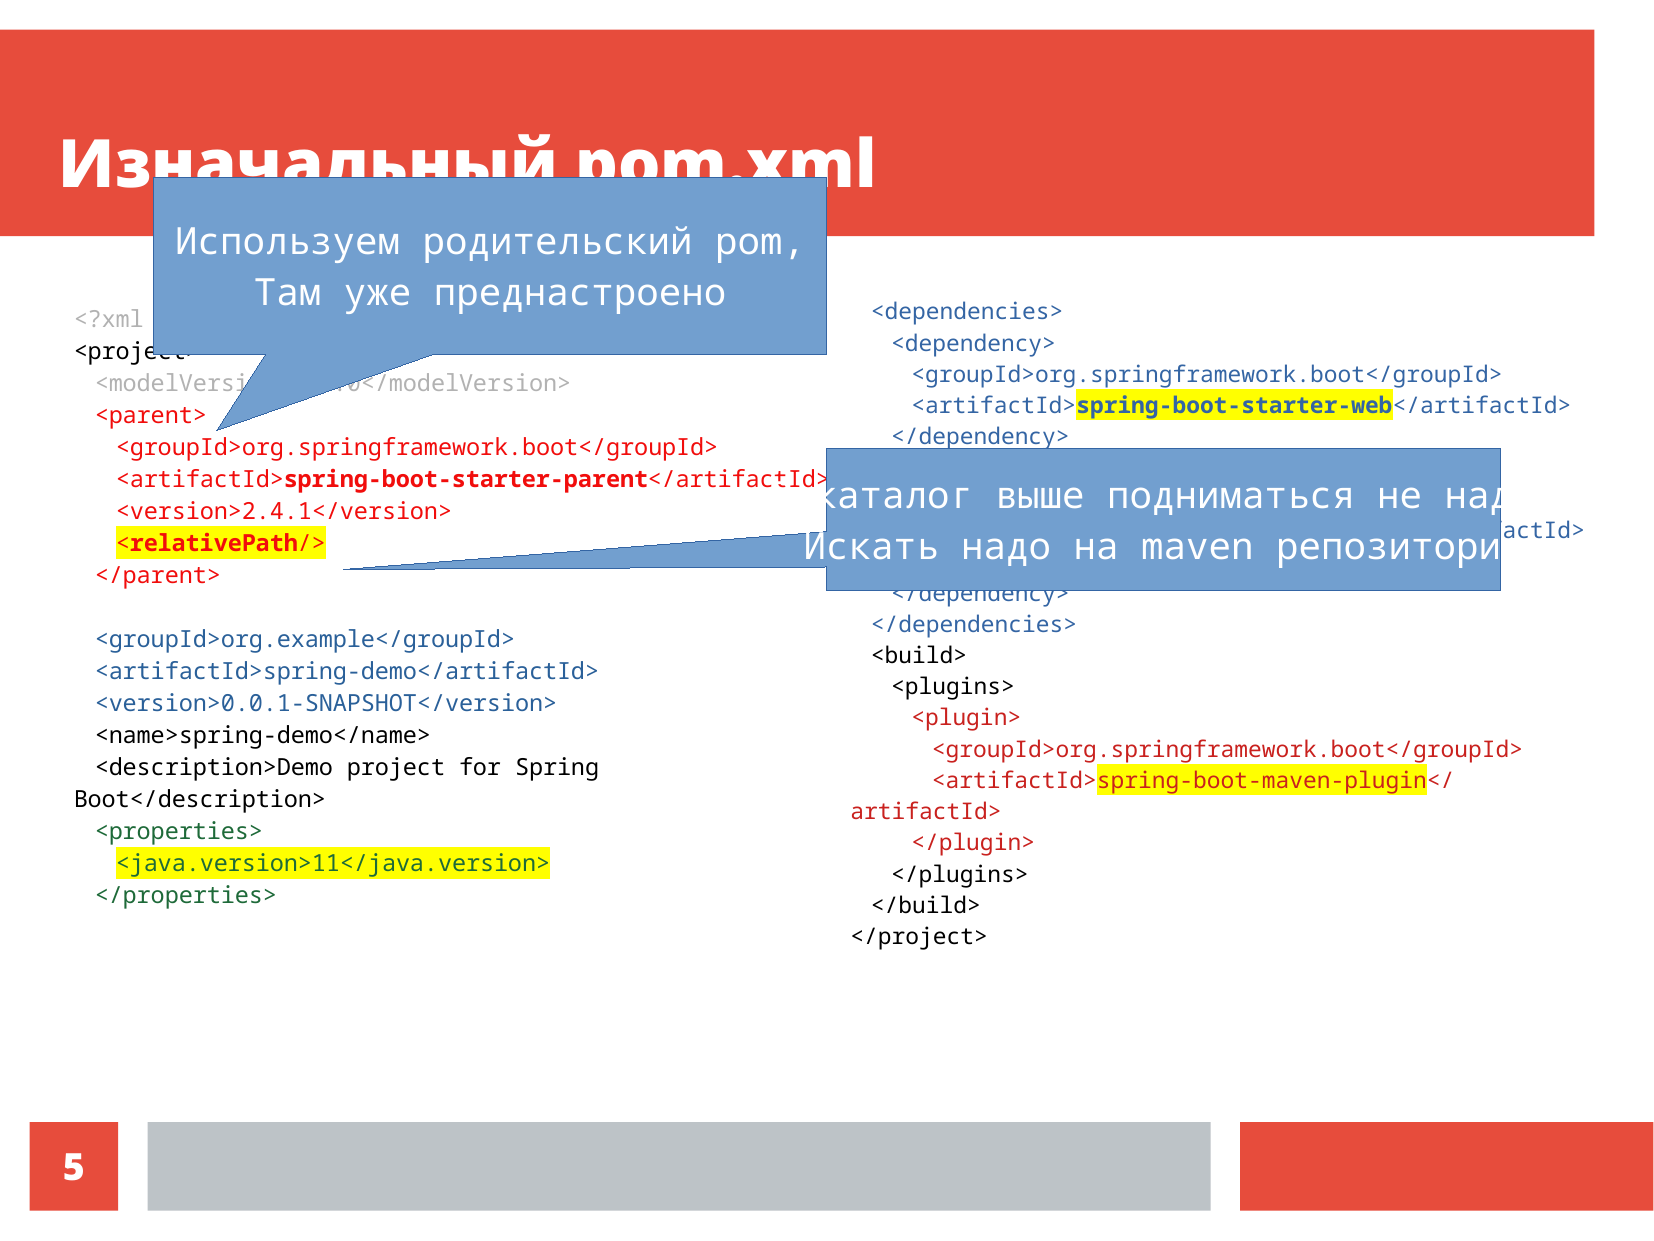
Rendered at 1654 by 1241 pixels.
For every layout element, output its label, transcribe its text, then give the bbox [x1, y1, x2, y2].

title Изначальный pom.xml [59, 59, 1595, 207]
text_box <dependencies> <dependency> <groupId>org.springframework.boot</groupId> <artifactId>spring-boot-starter-web</artifactId> </dependency> <dependency> <groupId>org.springframework.boot</groupId> <artifactId>spring-boot-starter-test</artifactId> <scope>test</scope> </dependency> </dependencies> <build> <plugins> <plugin> <groupId>org.springframework.boot</groupId> <artifactId>spring-boot-maven-plugin</artifactId> </plugin> </plugins> </build> </project> [850, 295, 1595, 969]
text_box В каталог выше подниматься не надо, Искать надо на maven репозитории [343, 448, 1501, 591]
text_box Используем родительский pom, Там уже преднастроено [153, 177, 827, 431]
text_box <?xml version="1.0" encoding="UTF-8"?> <project> <modelVersion>4.0.0</modelVersion> <parent> <groupId>org.springframework.boot</groupId> <artifactId>spring-boot-starter-parent</artifactId> <version>2.4.1</version> <relativePath/> </parent> <groupId>org.example</groupId> <artifactId>spring-demo</artifactId> <version>0.0.1-SNAPSHOT</version> <name>spring-demo</name> <description>Demo project for Spring Boot</description> <properties> <java.version>11</java.version> </properties> [59, 295, 850, 957]
